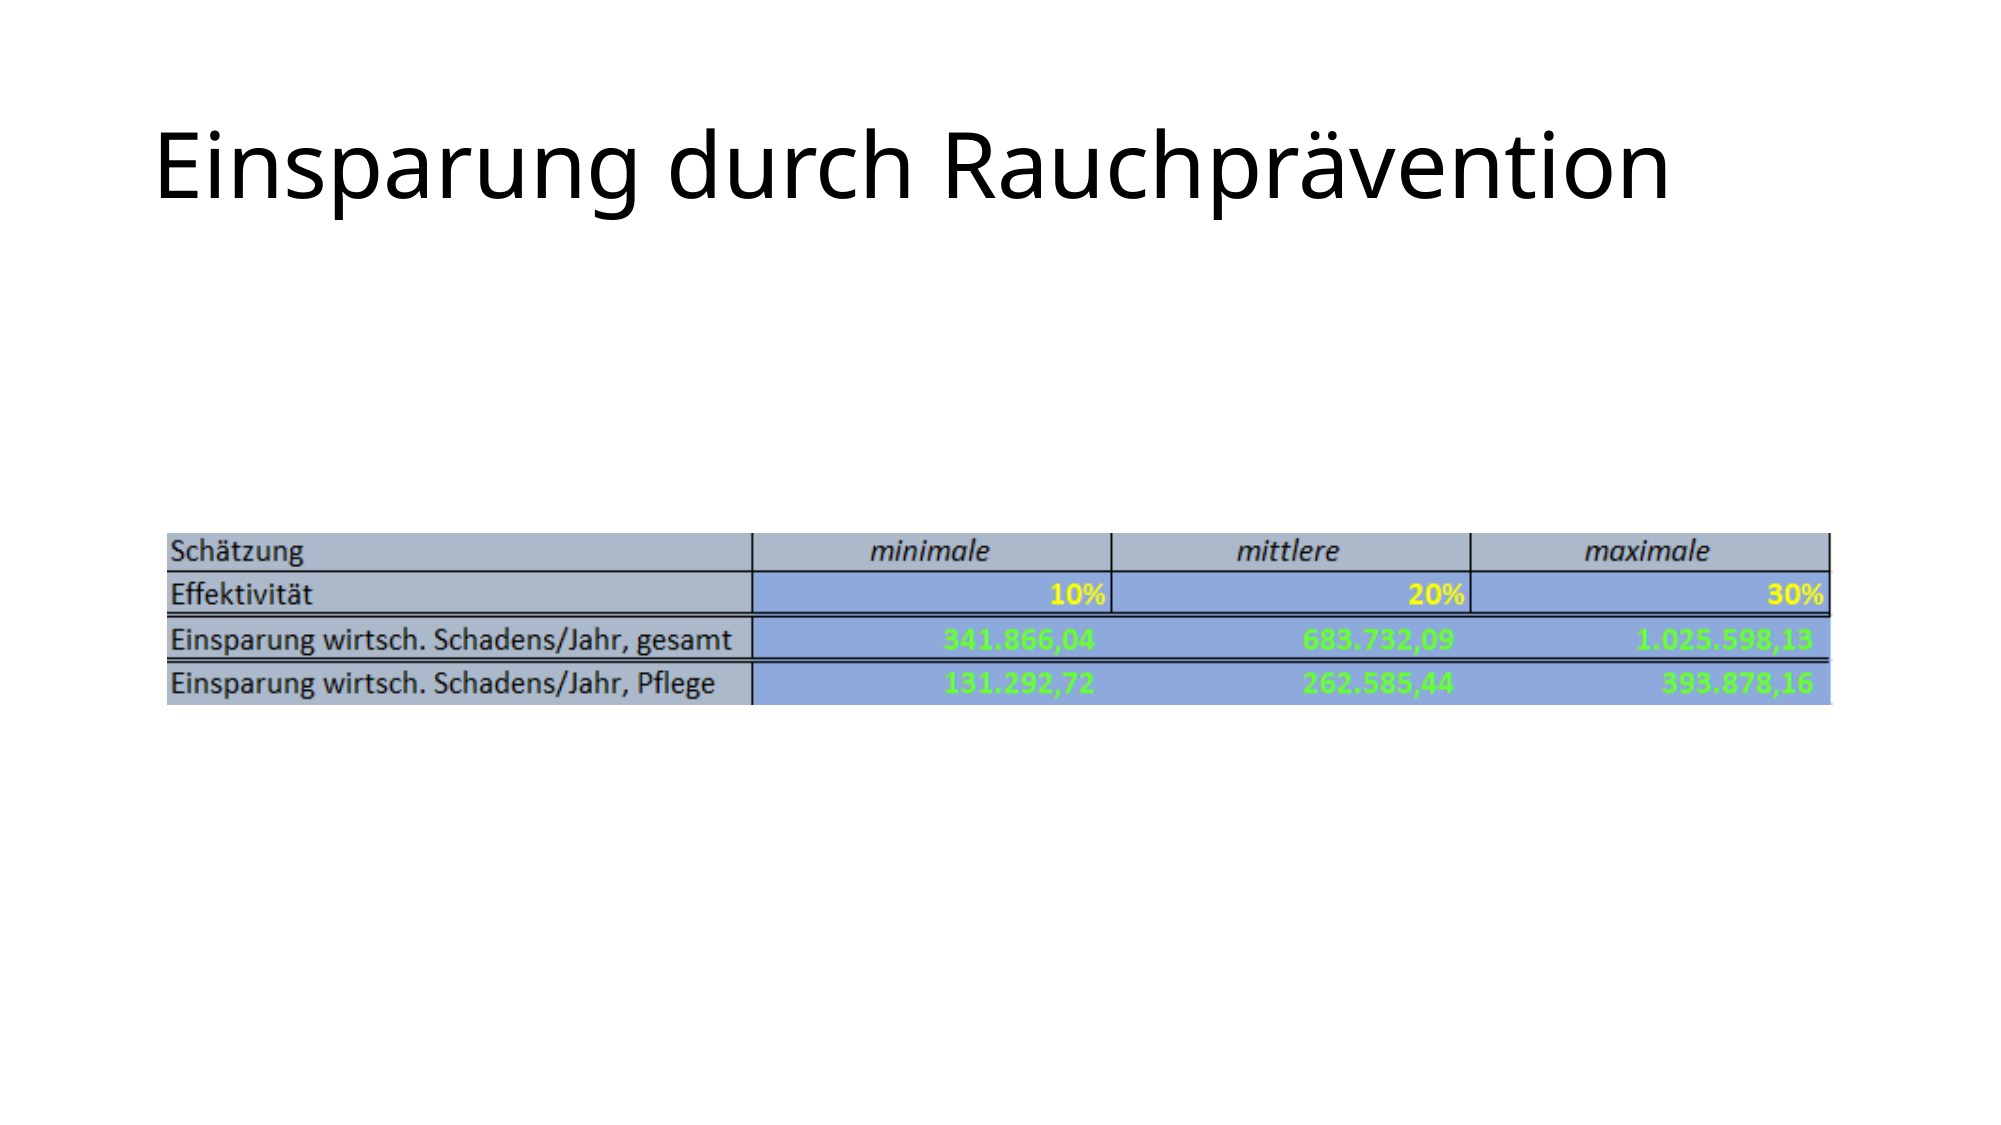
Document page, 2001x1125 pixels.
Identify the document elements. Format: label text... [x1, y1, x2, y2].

title Einsparung durch Rauchprävention [137, 59, 1863, 278]
picture [167, 533, 1833, 705]
